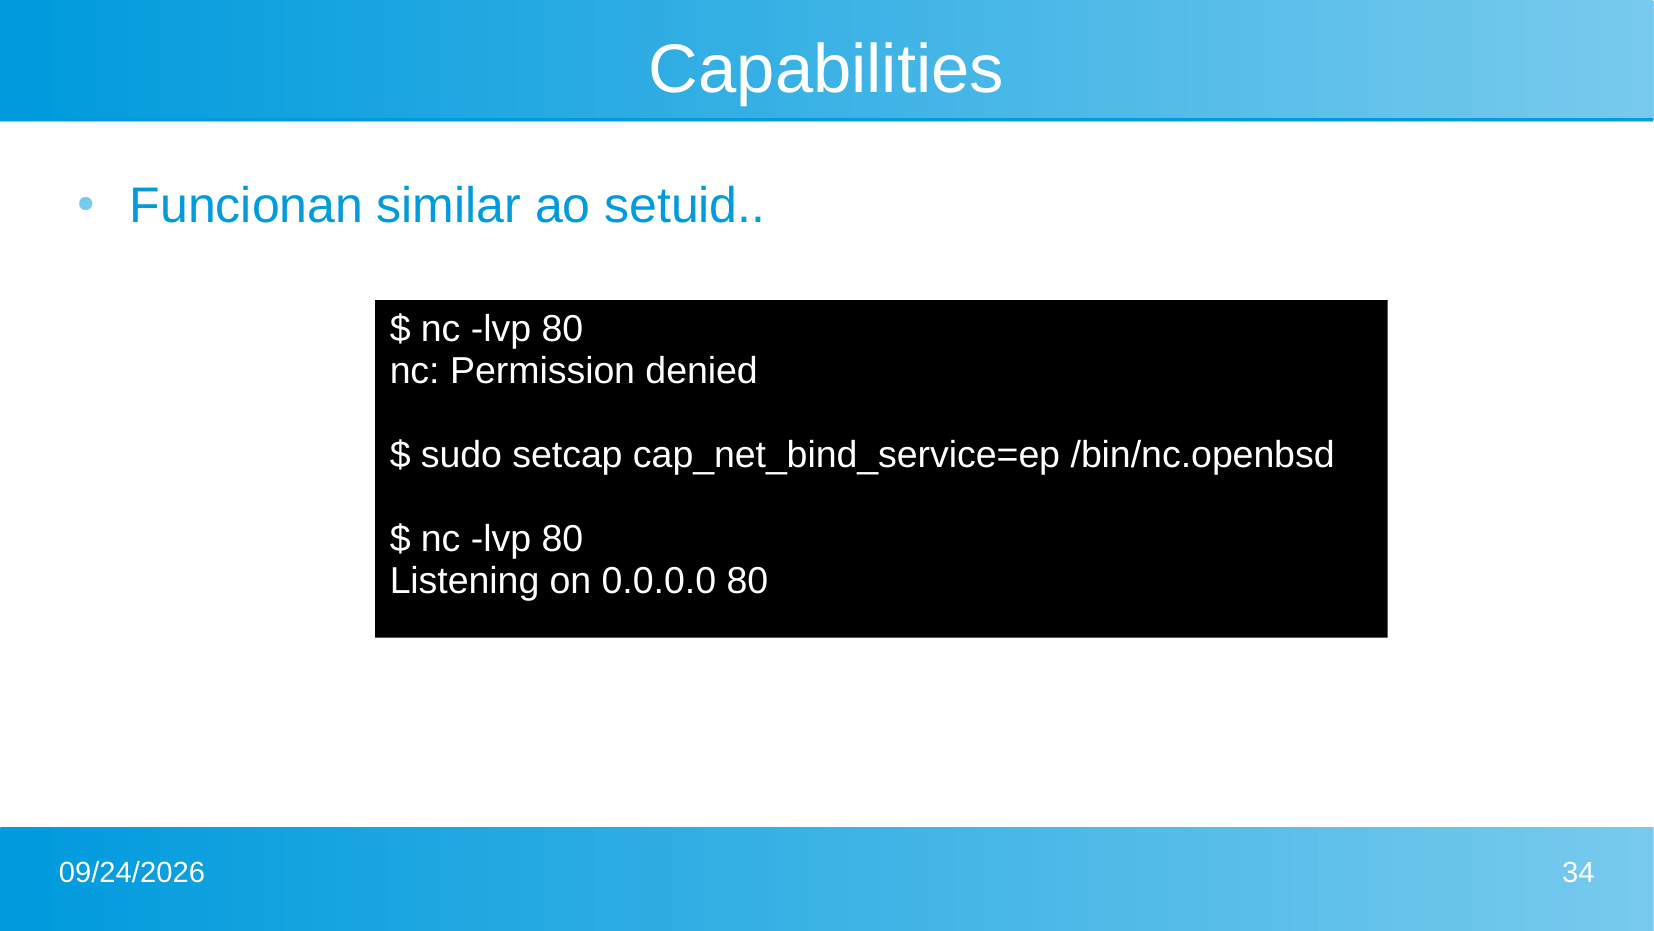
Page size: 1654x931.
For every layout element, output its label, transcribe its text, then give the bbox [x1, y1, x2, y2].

title Capabilities [59, 29, 1595, 108]
text_box $ nc -lvp 80 nc: Permission denied $ sudo setcap cap_net_bind_service=ep /bin/nc.openbsd $ nc -lvp 80 Listening on 0.0.0.0 80 [375, 300, 1388, 638]
list Funcionan similar ao setuid.. [59, 177, 1595, 263]
